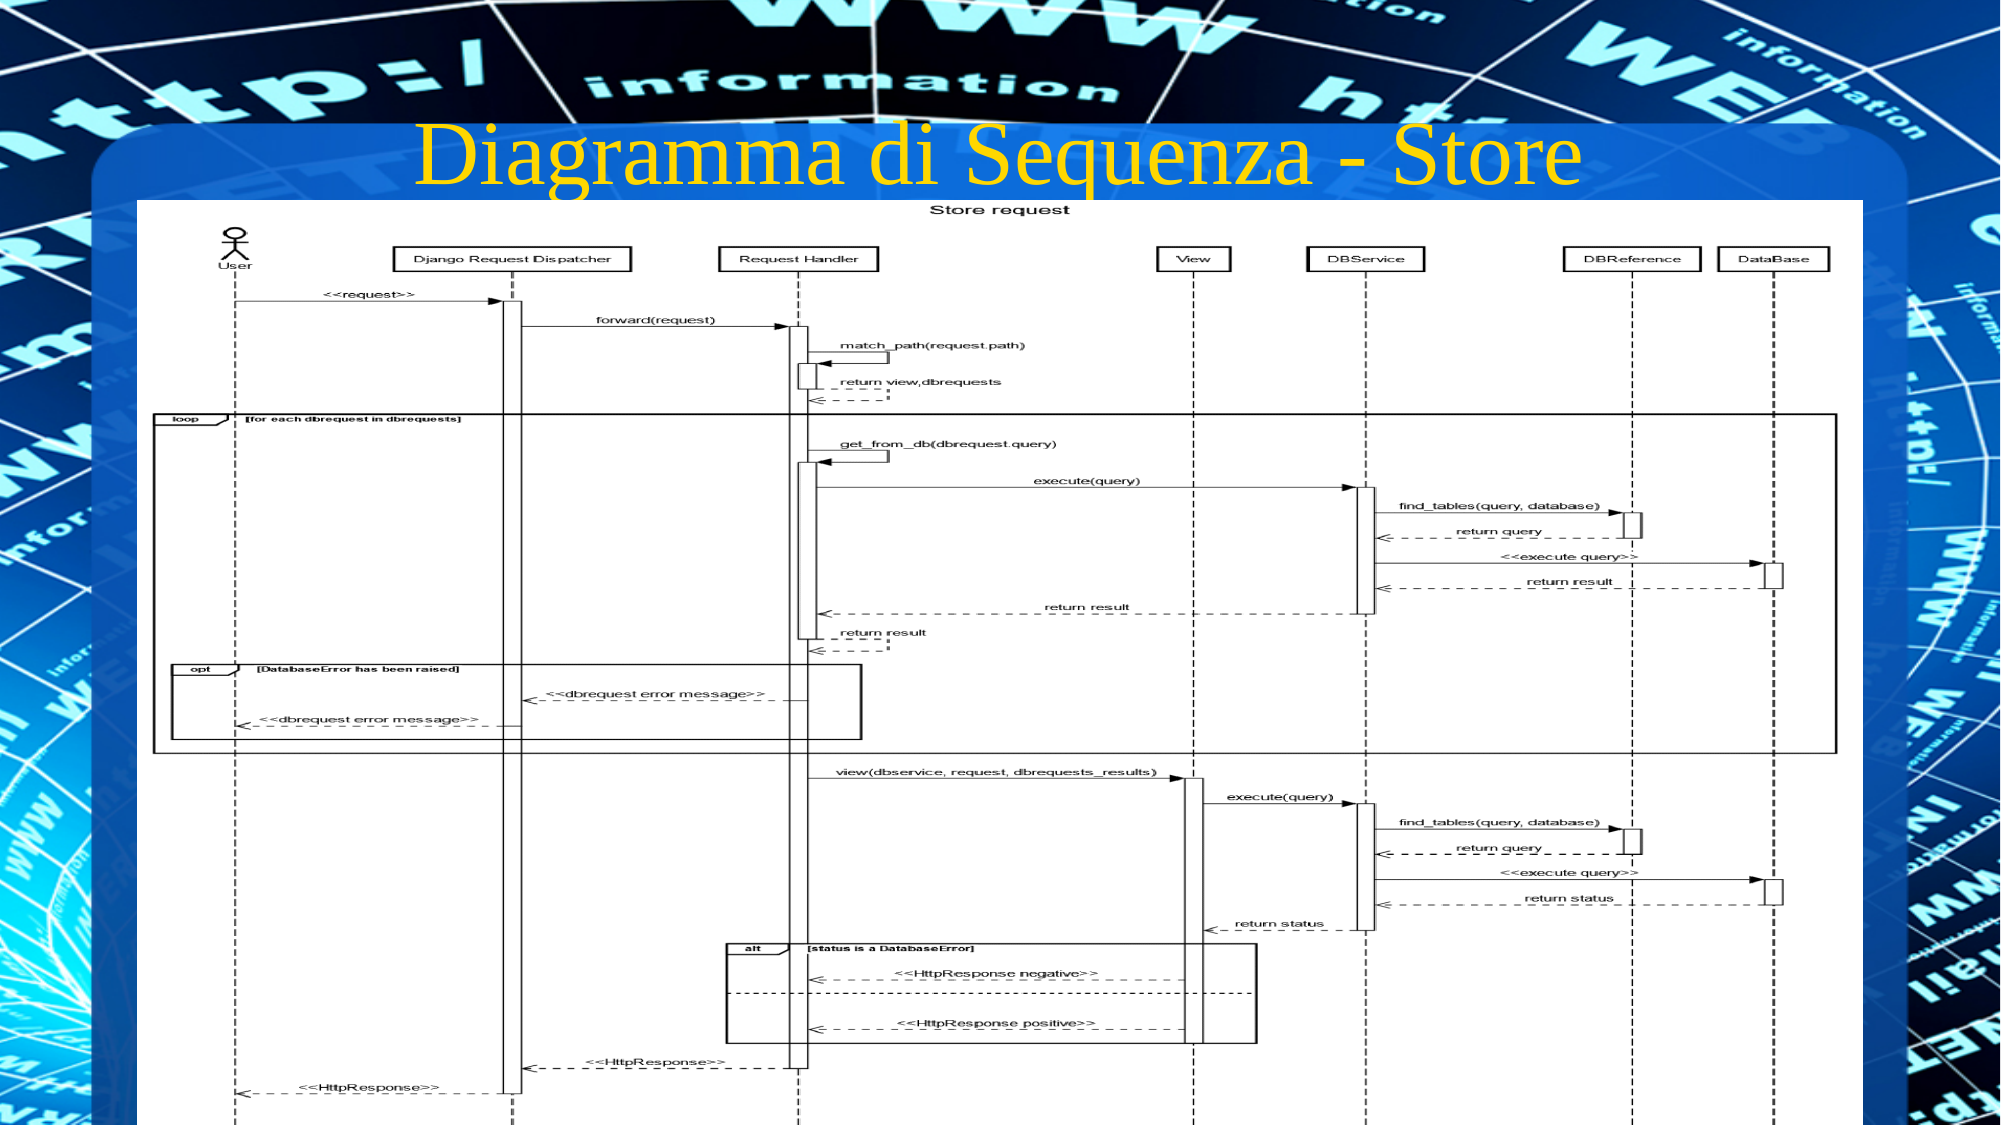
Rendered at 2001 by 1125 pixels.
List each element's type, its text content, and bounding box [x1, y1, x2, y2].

picture [137, 200, 1863, 1125]
title Diagramma di Sequenza - Store [137, 46, 1863, 200]
